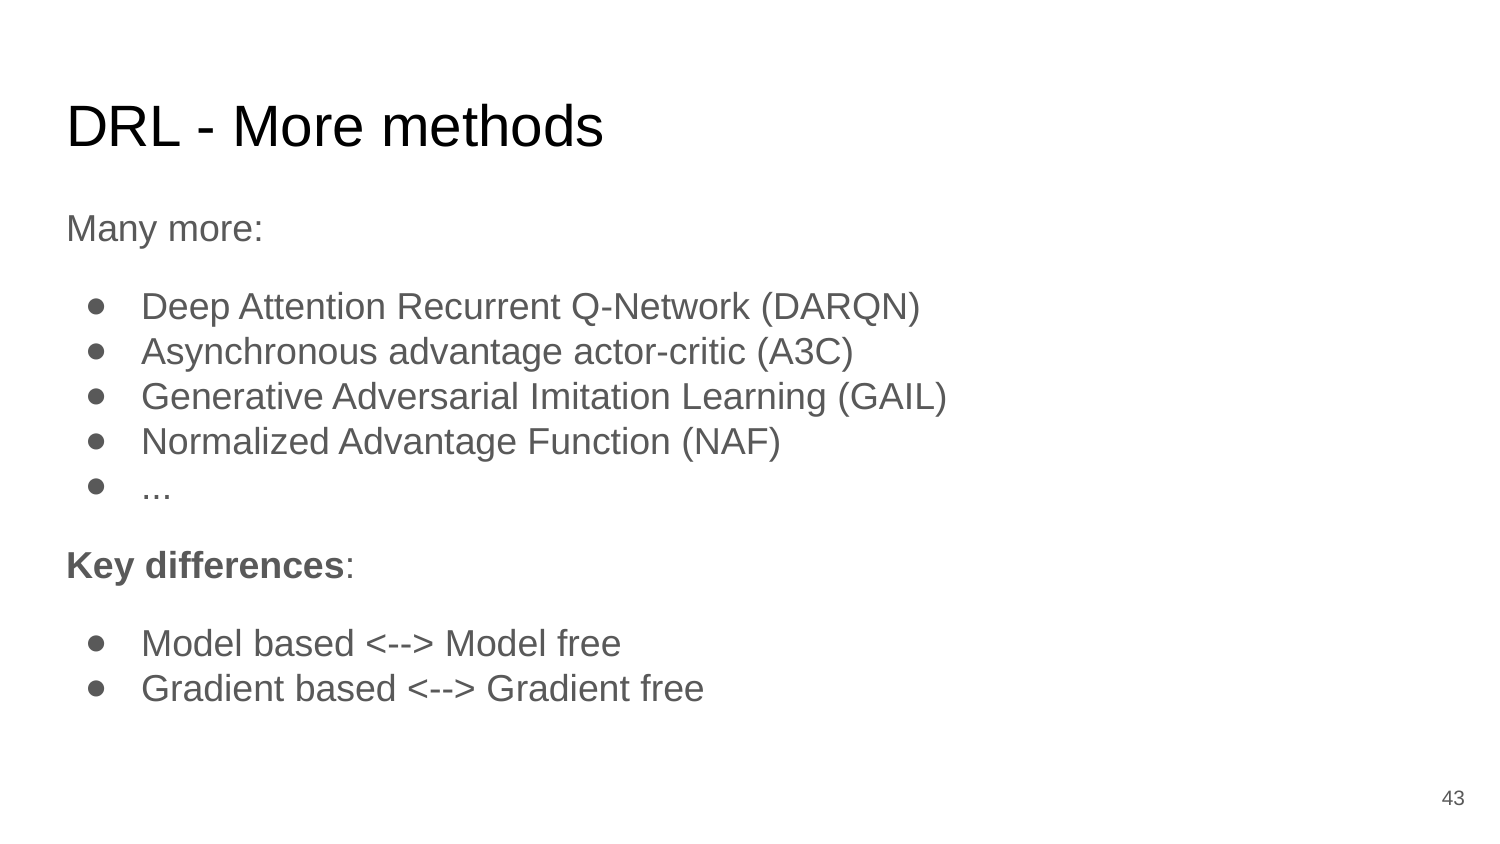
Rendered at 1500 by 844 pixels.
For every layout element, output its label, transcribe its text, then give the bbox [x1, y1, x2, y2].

slide_number <number> [1389, 764, 1480, 830]
list Many more: Deep Attention Recurrent Q-Network (DARQN) Asynchronous advantage actor-critic (A3C) Generative Adversarial Imitation Learning (GAIL) Normalized Advantage Function (NAF) ... Key differences: Model based <--> Model free Gradient based <--> Gradient free [51, 189, 1449, 750]
title DRL - More methods [51, 72, 1449, 167]
